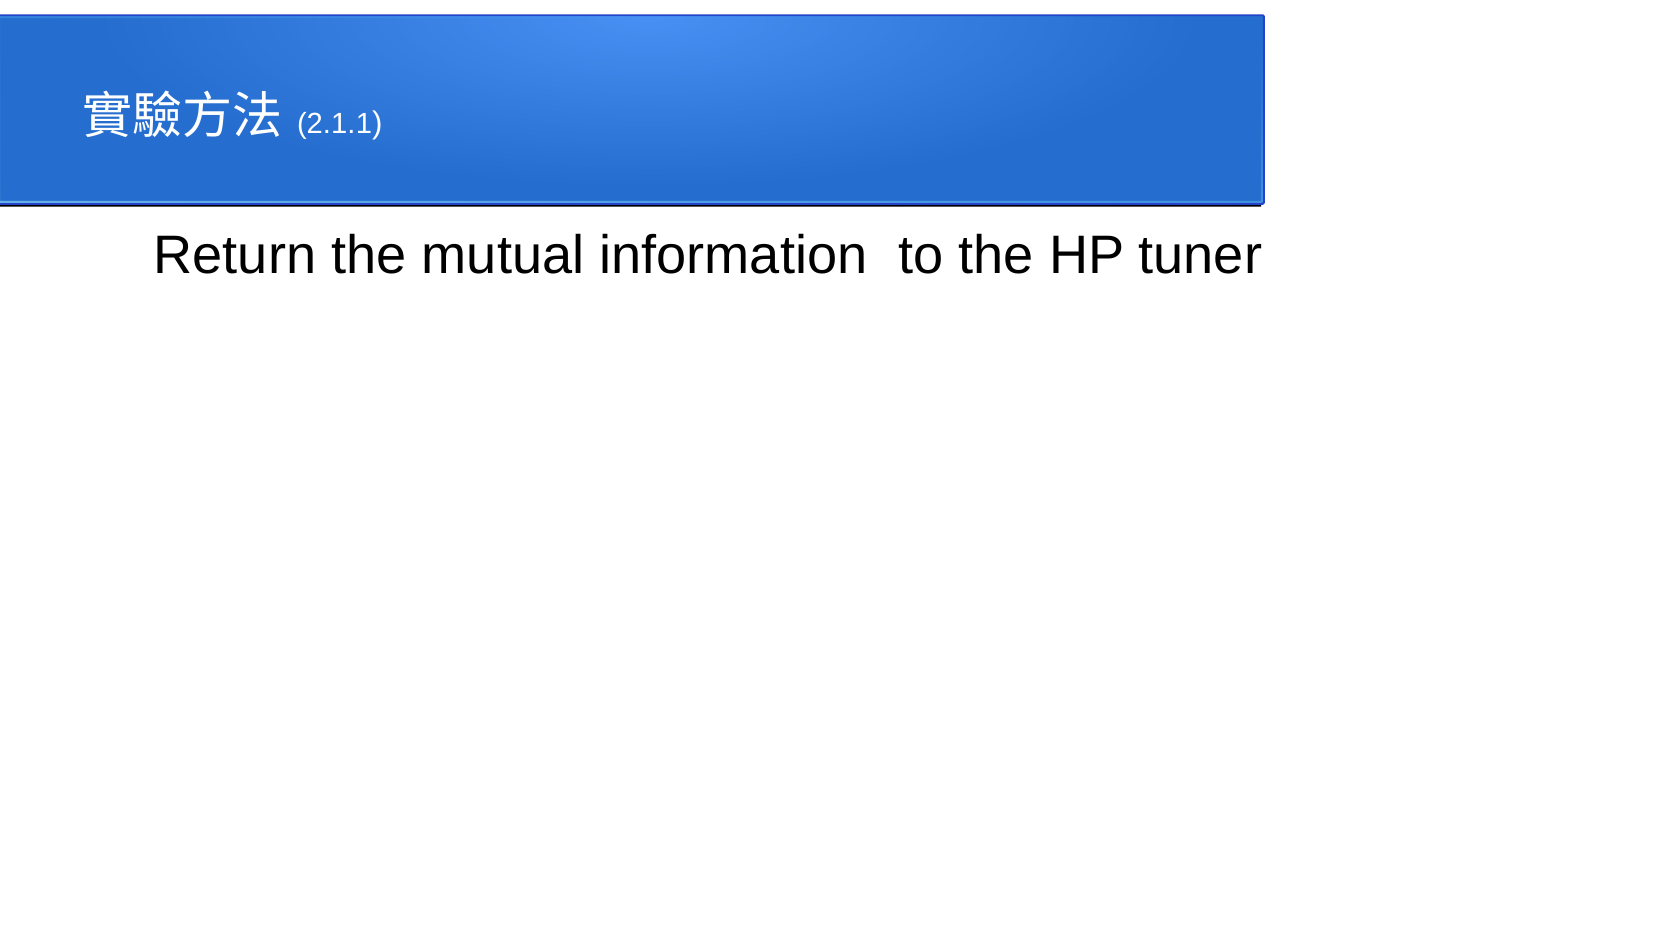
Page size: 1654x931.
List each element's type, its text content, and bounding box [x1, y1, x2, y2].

list Return the mutual information to the HP tuner [82, 224, 1571, 764]
title 實驗方法(2.1.1) [82, 35, 1235, 189]
